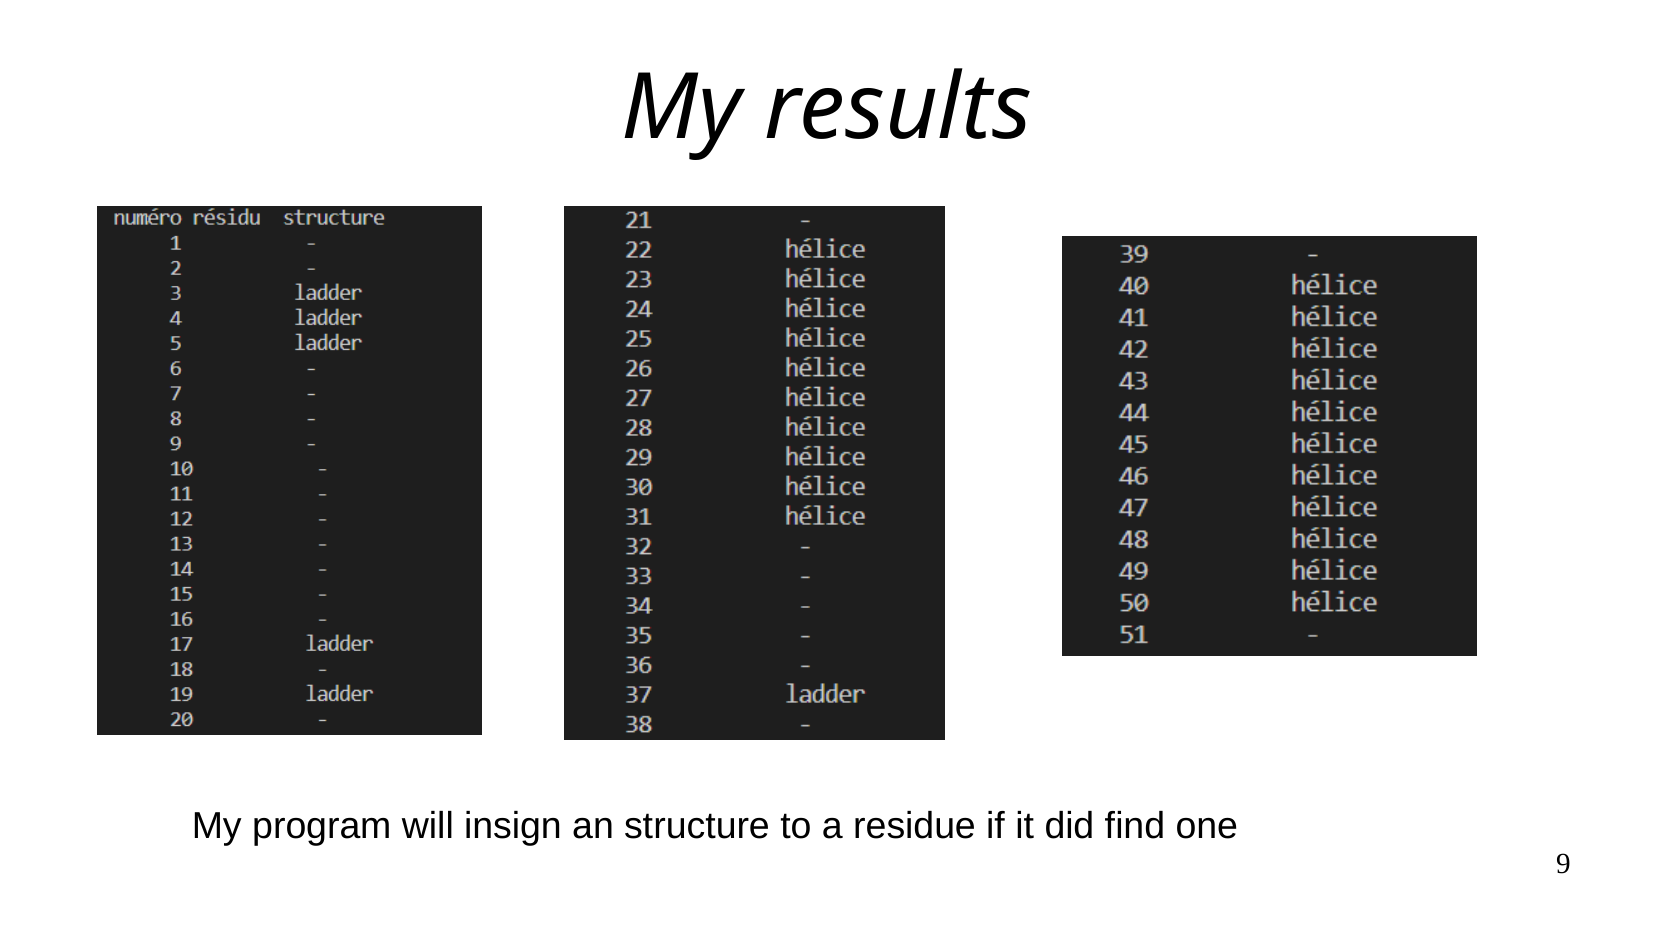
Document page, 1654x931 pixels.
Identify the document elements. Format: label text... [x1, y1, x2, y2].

picture [564, 206, 945, 740]
title My results [82, 25, 1571, 181]
text_box My program will insign an structure to a residue if it did find one [177, 797, 1264, 855]
picture [97, 206, 482, 735]
picture [1062, 236, 1477, 656]
